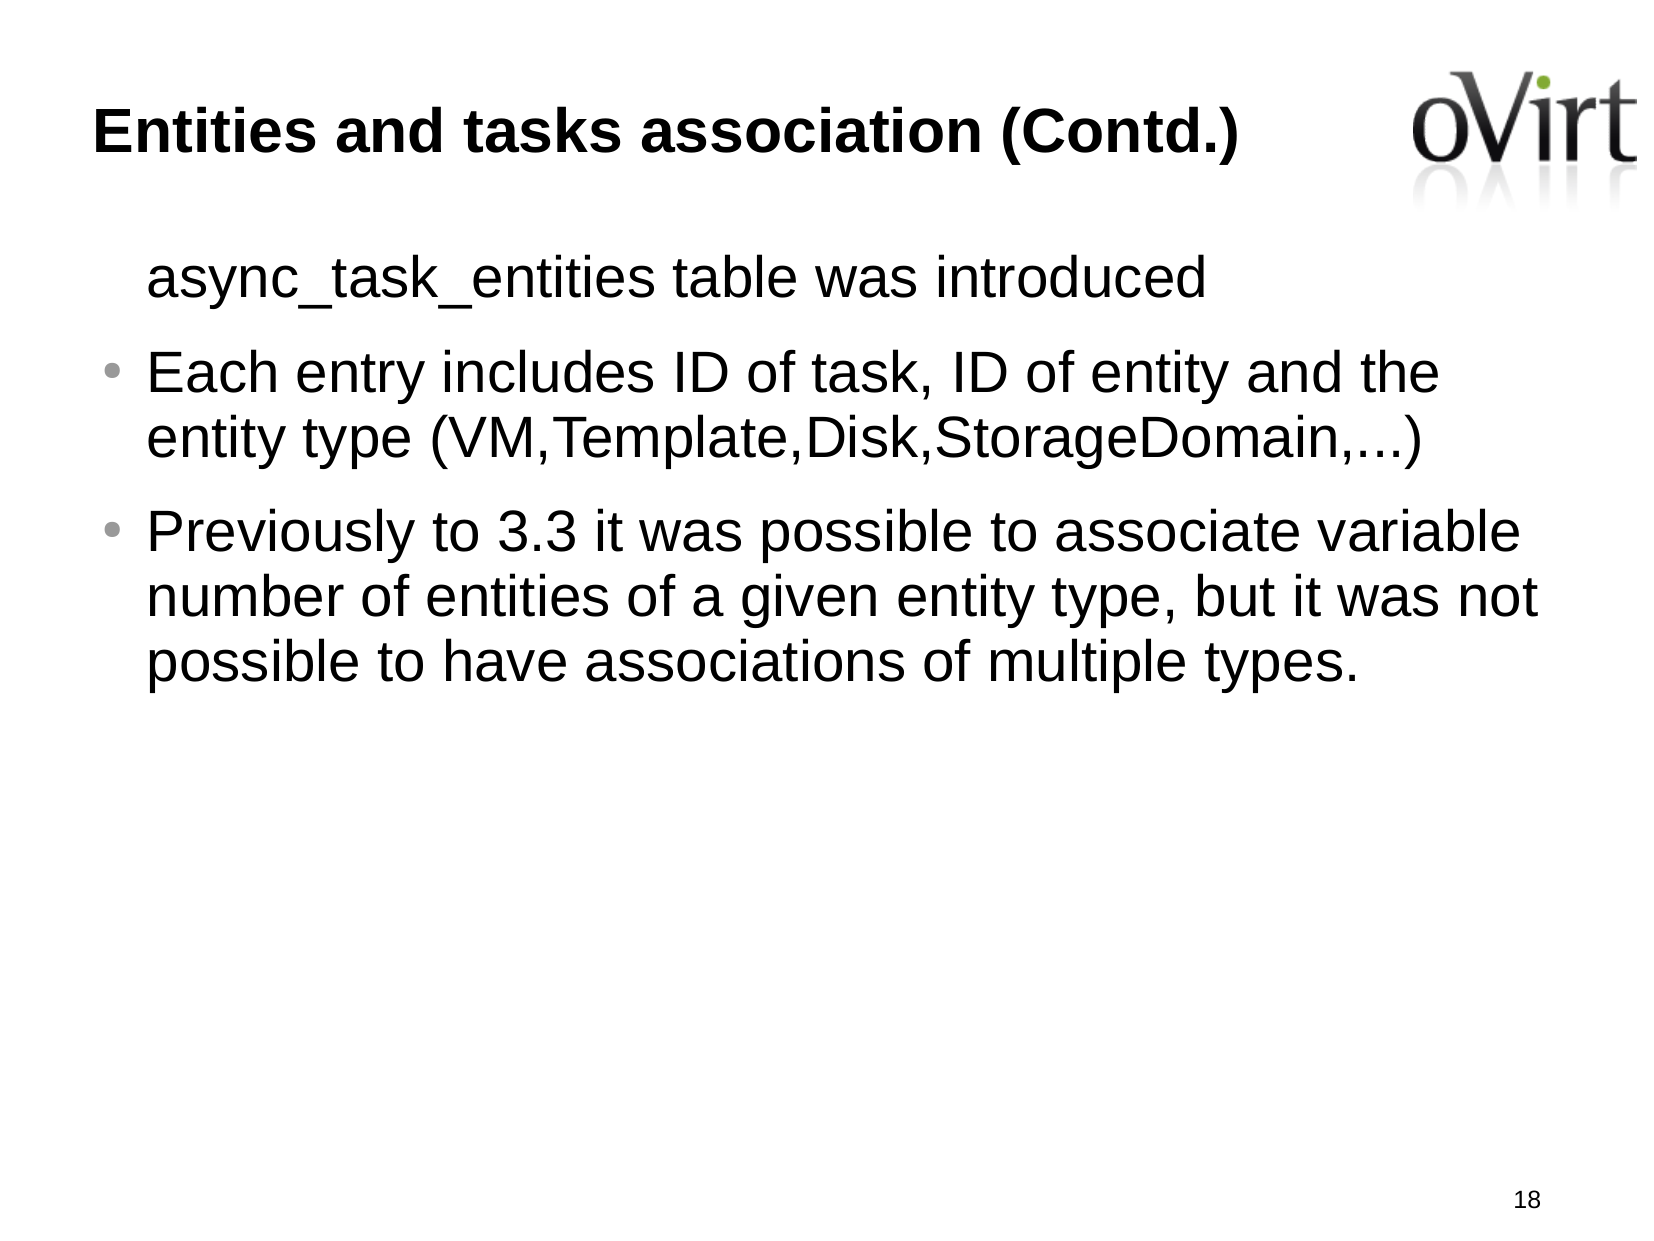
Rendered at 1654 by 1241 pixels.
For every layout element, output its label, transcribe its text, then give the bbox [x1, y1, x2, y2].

title Entities and tasks association (Contd.) [82, 37, 1303, 226]
list async_task_entities table was introduced Each entry includes ID of task, ID of entity and the entity type (VM,Template,Disk,StorageDomain,...) Previously to 3.3 it was possible to associate variable number of entities of a given entity type, but it was not possible to have associations of multiple types. [86, 244, 1576, 1039]
picture [1413, 63, 1637, 212]
